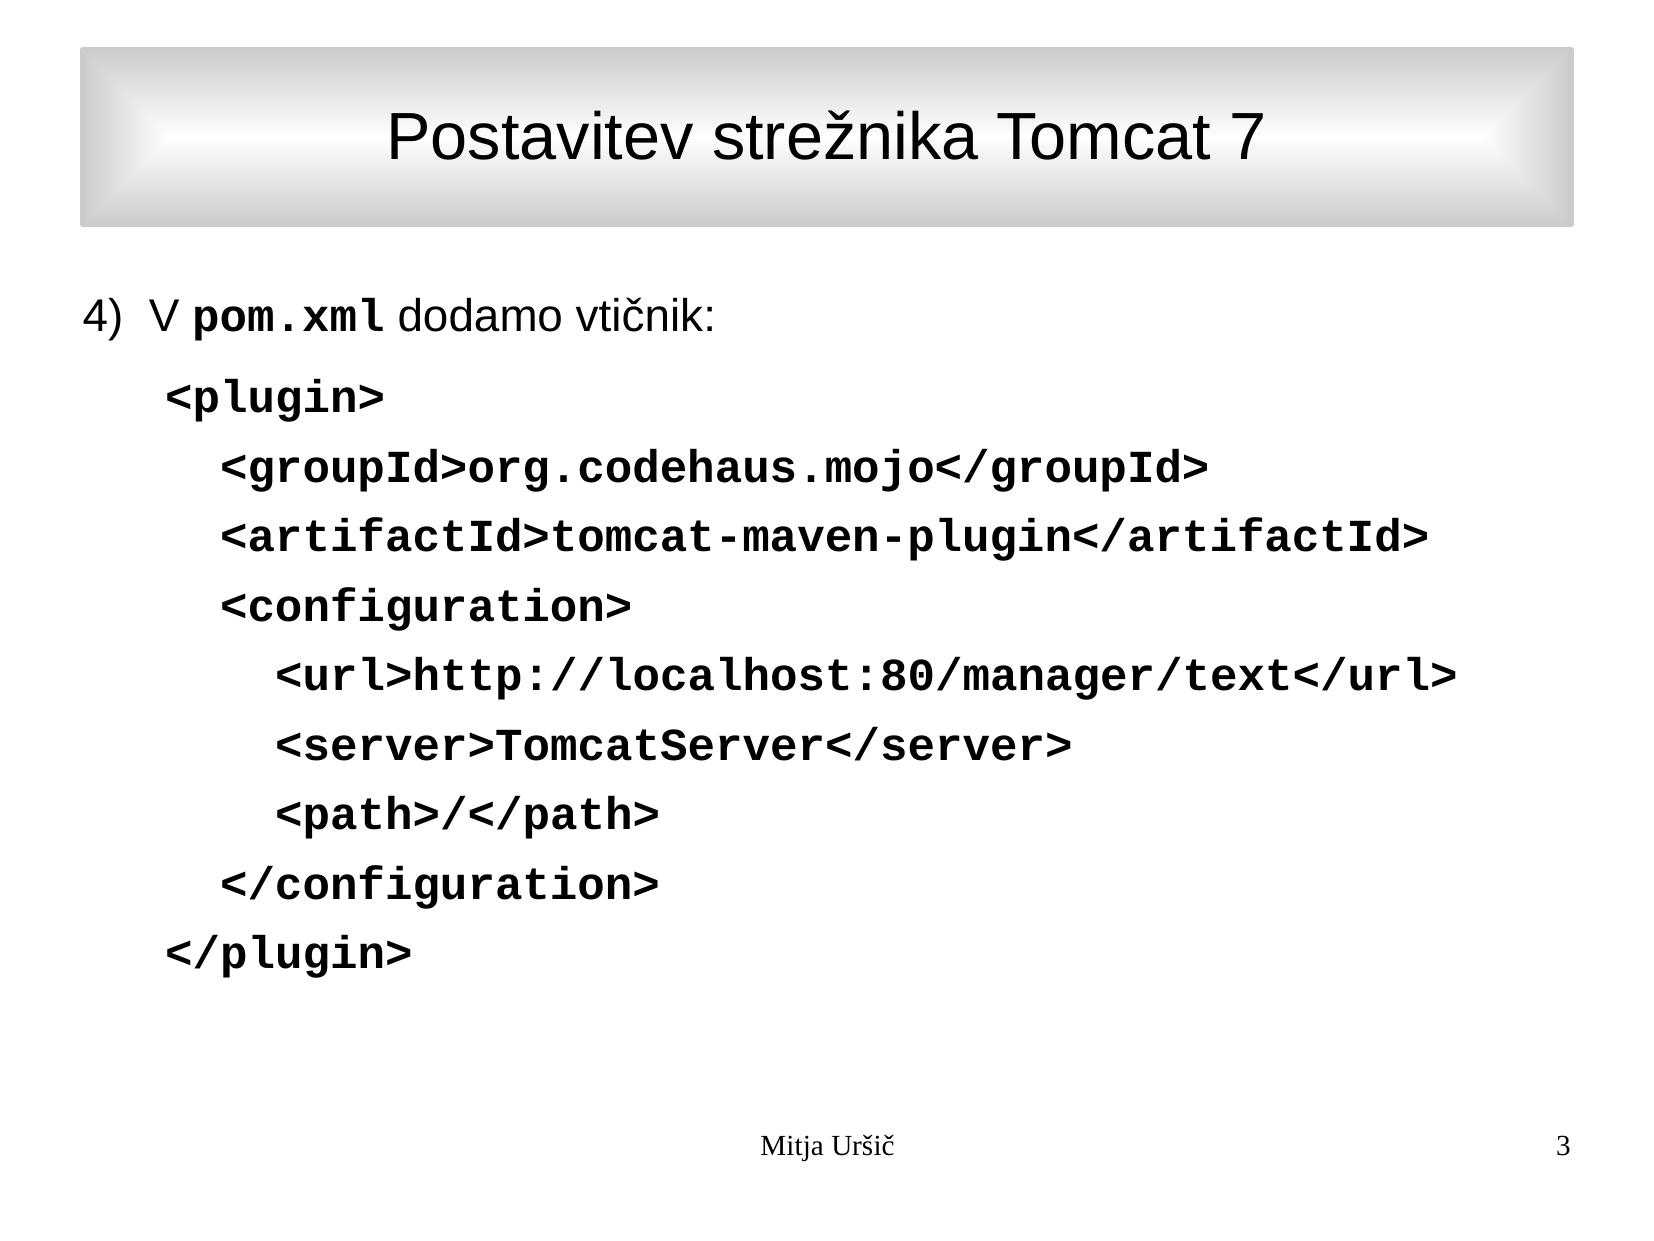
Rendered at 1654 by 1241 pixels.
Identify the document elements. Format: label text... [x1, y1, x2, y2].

list 4) V pom.xml dodamo vtičnik: <plugin> <groupId>org.codehaus.mojo</groupId> <artifactId>tomcat-maven-plugin</artifactId> <configuration> <url>http://localhost:80/manager/text</url> <server>TomcatServer</server> <path>/</path> </configuration> </plugin> [82, 290, 1571, 1010]
title Postavitev strežnika Tomcat 7 [82, 49, 1571, 225]
